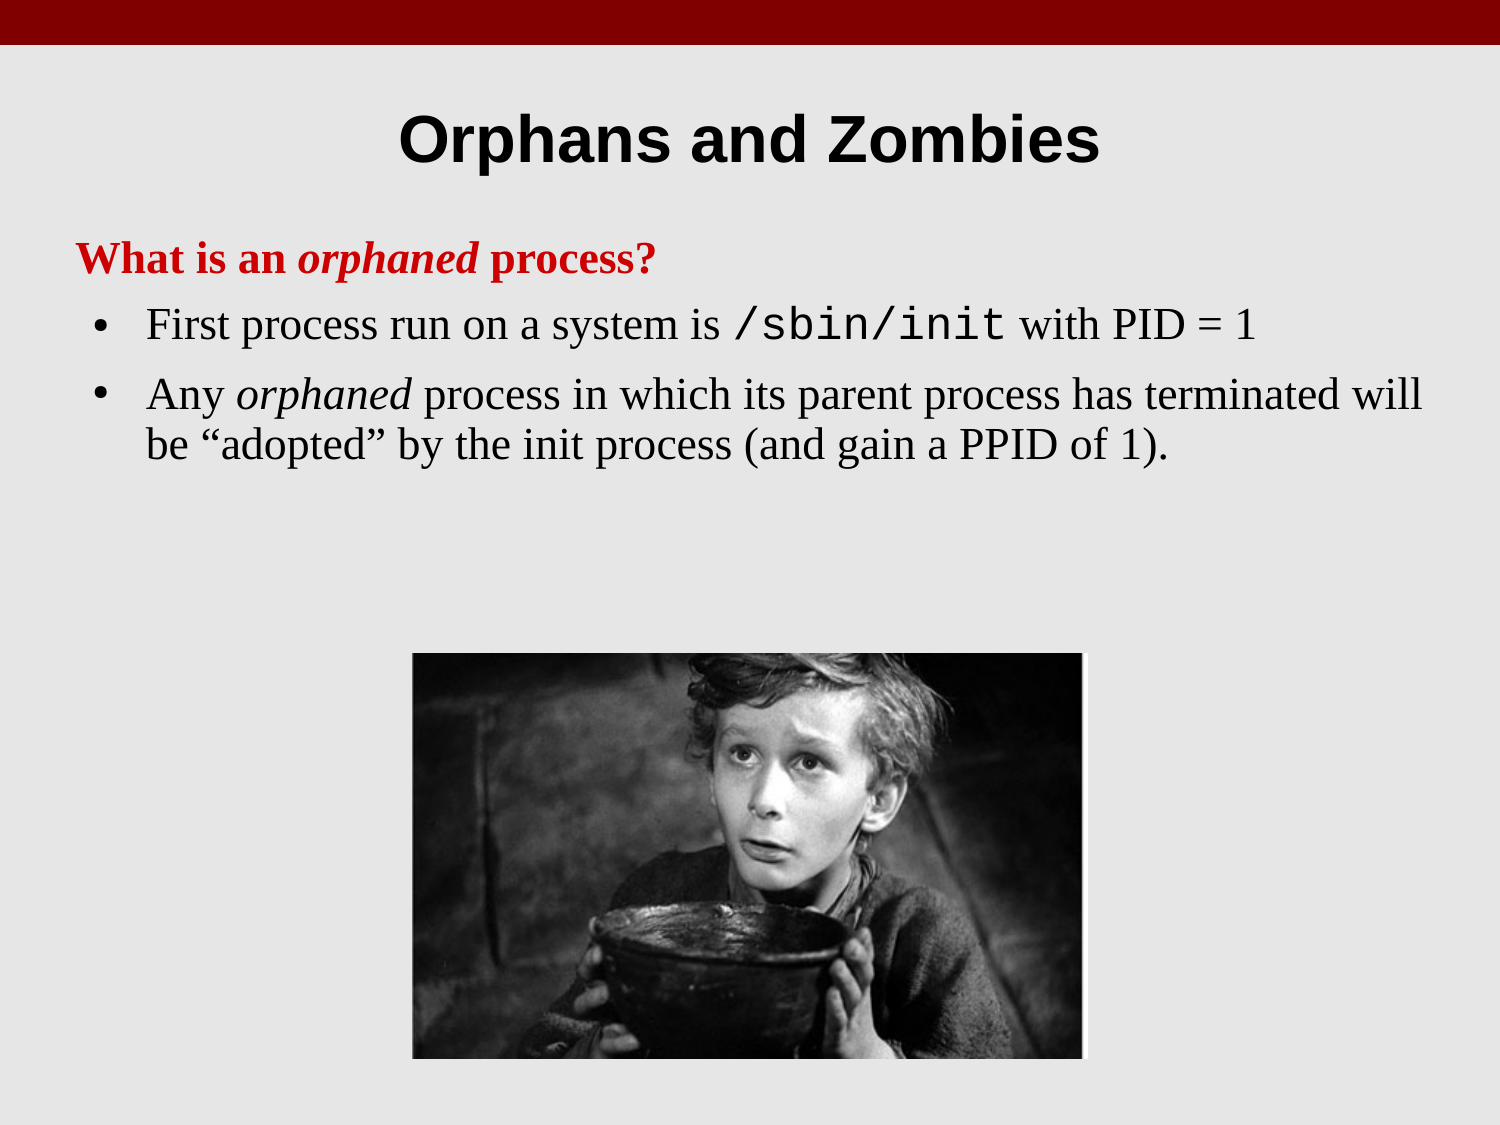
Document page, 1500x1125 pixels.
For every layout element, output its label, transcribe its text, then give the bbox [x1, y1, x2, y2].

title Orphans and Zombies [75, 45, 1425, 233]
list What is an orphaned process? First process run on a system is /sbin/init with PID = 1 Any orphaned process in which its parent process has terminated will be “adopted” by the init process (and gain a PPID of 1). [75, 233, 1425, 1096]
picture [412, 653, 1088, 1059]
